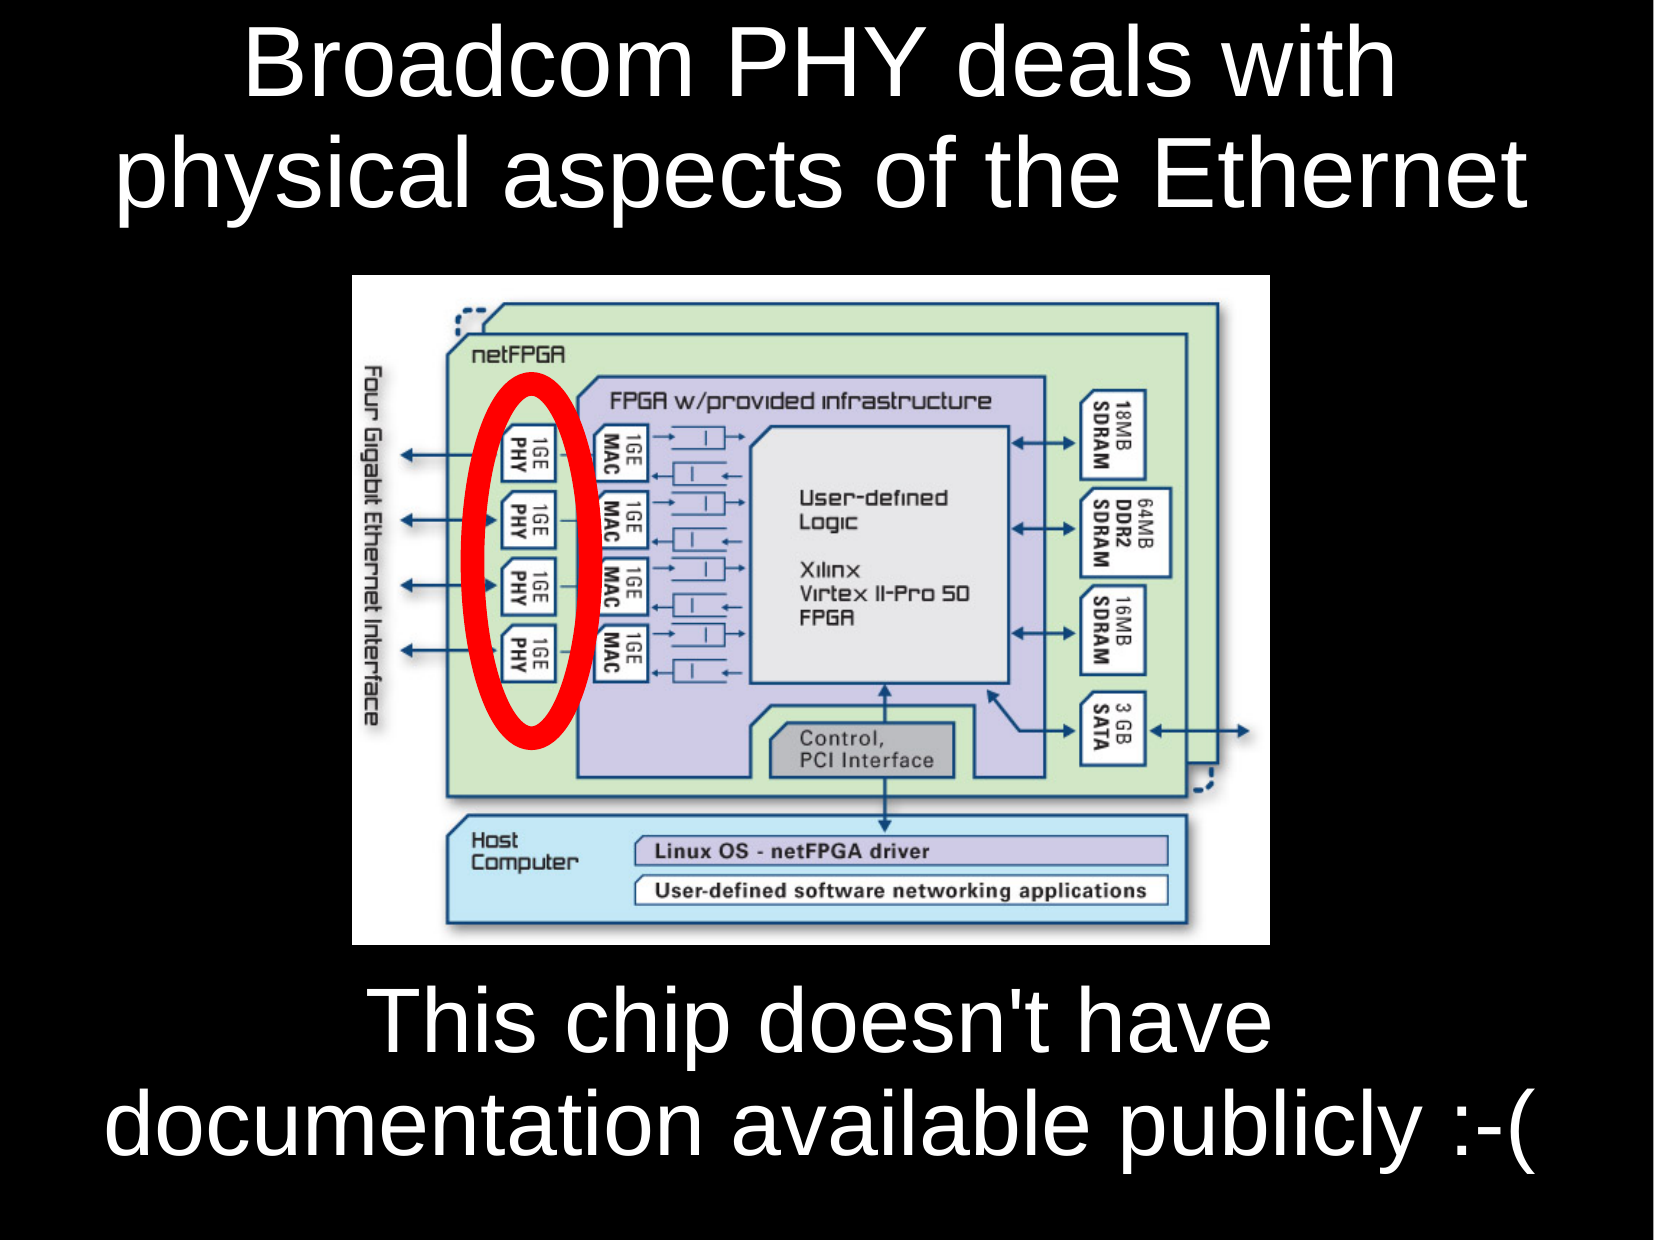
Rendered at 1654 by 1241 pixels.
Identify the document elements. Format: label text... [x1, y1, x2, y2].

picture [352, 275, 1270, 945]
title Broadcom PHY deals with physical aspects of the Ethernet This chip doesn't have documentation available publicly :-( [76, 0, 1565, 1175]
